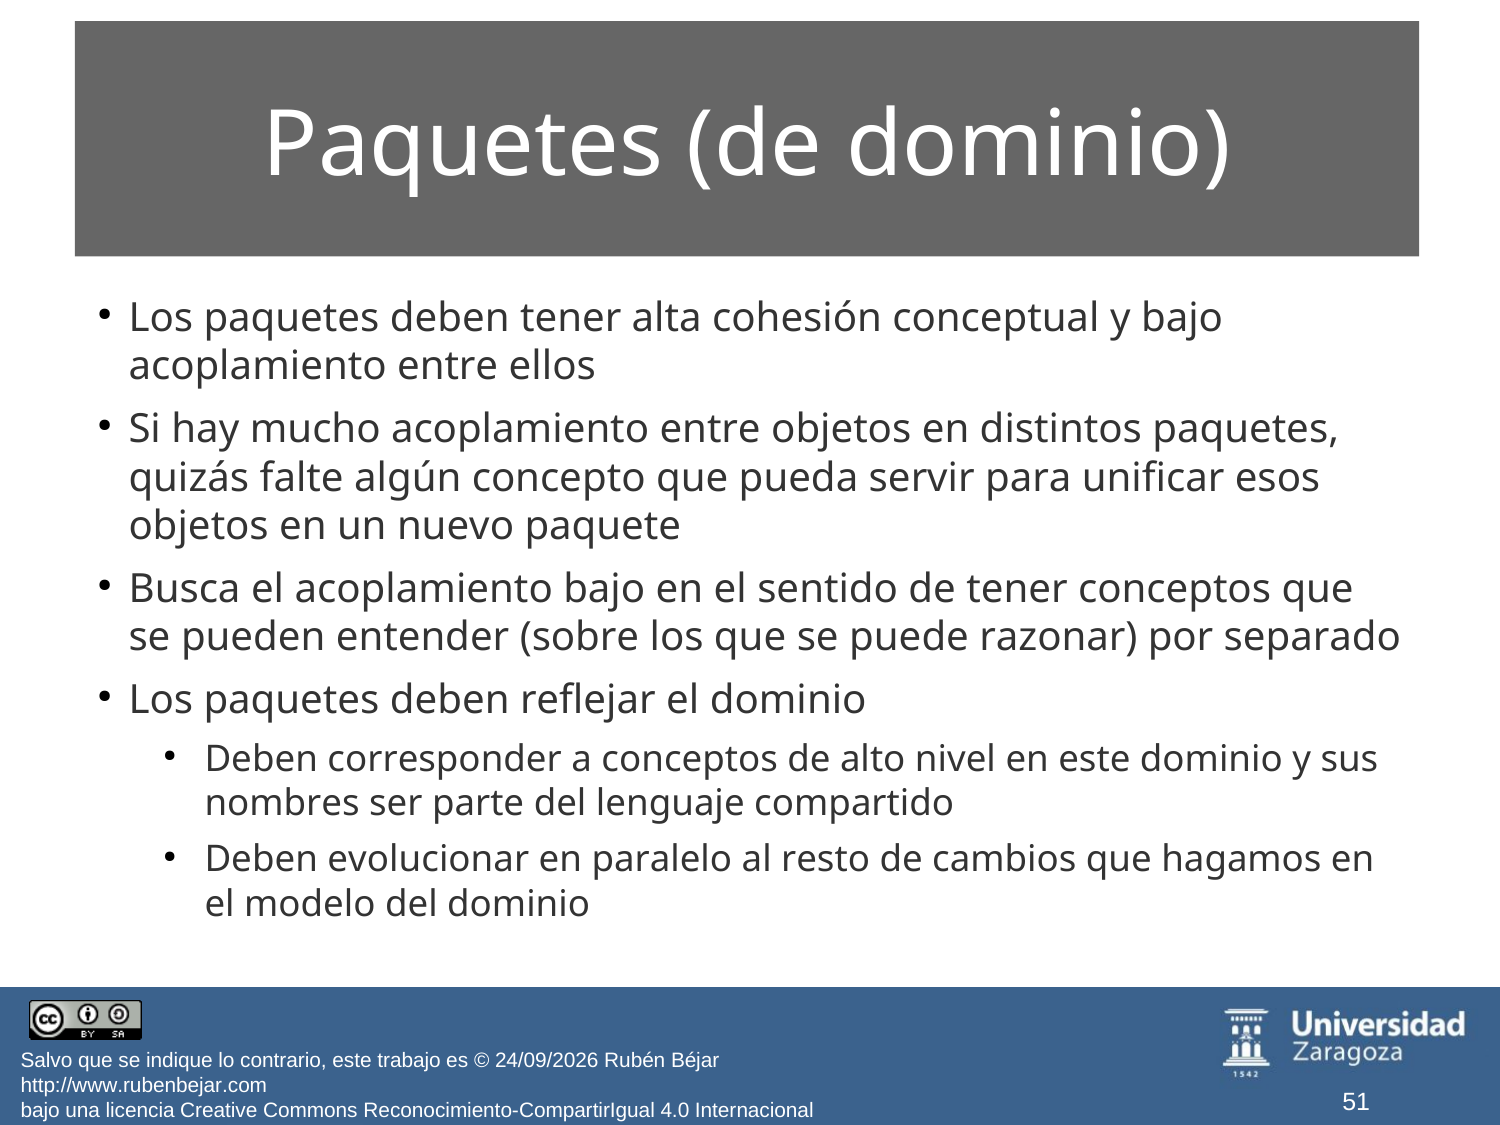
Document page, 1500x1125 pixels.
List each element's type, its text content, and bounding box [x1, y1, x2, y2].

title Paquetes (de dominio) [74, 21, 1420, 257]
picture [0, 987, 1500, 1125]
list Los paquetes deben tener alta cohesión conceptual y bajo acoplamiento entre ellos Si hay mucho acoplamiento entre objetos en distintos paquetes, quizás falte algún concepto que pueda servir para unificar esos objetos en un nuevo paquete Busca el acoplamiento bajo en el sentido de tener conceptos que se pueden entender (sobre los que se puede razonar) por separado Los paquetes deben reflejar el dominio Deben corresponder a conceptos de alto nivel en este dominio y sus nombres ser parte del lenguaje compartido Deben evolucionar en paralelo al resto de cambios que hagamos en el modelo del dominio [82, 283, 1418, 957]
